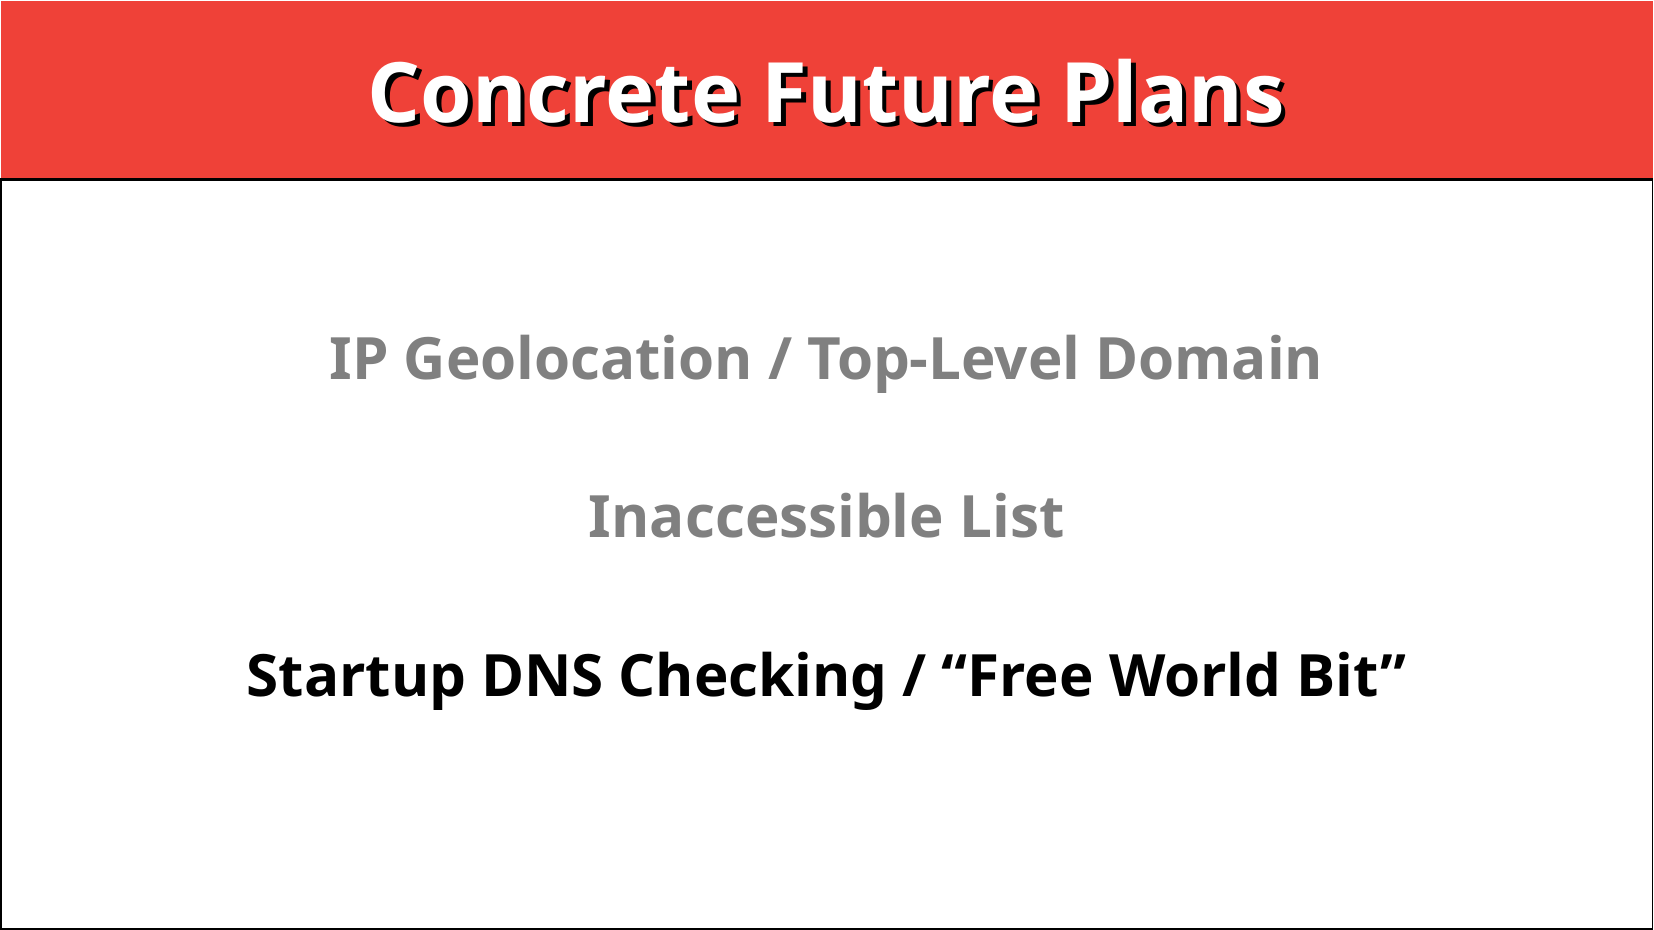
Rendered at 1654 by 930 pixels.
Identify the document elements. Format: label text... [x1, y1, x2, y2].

text_box Concrete Future Plans [0, 0, 1653, 179]
text_box IP Geolocation / Top-Level Domain Inaccessible List Startup DNS Checking / “Free World Bit” [0, 179, 1653, 930]
